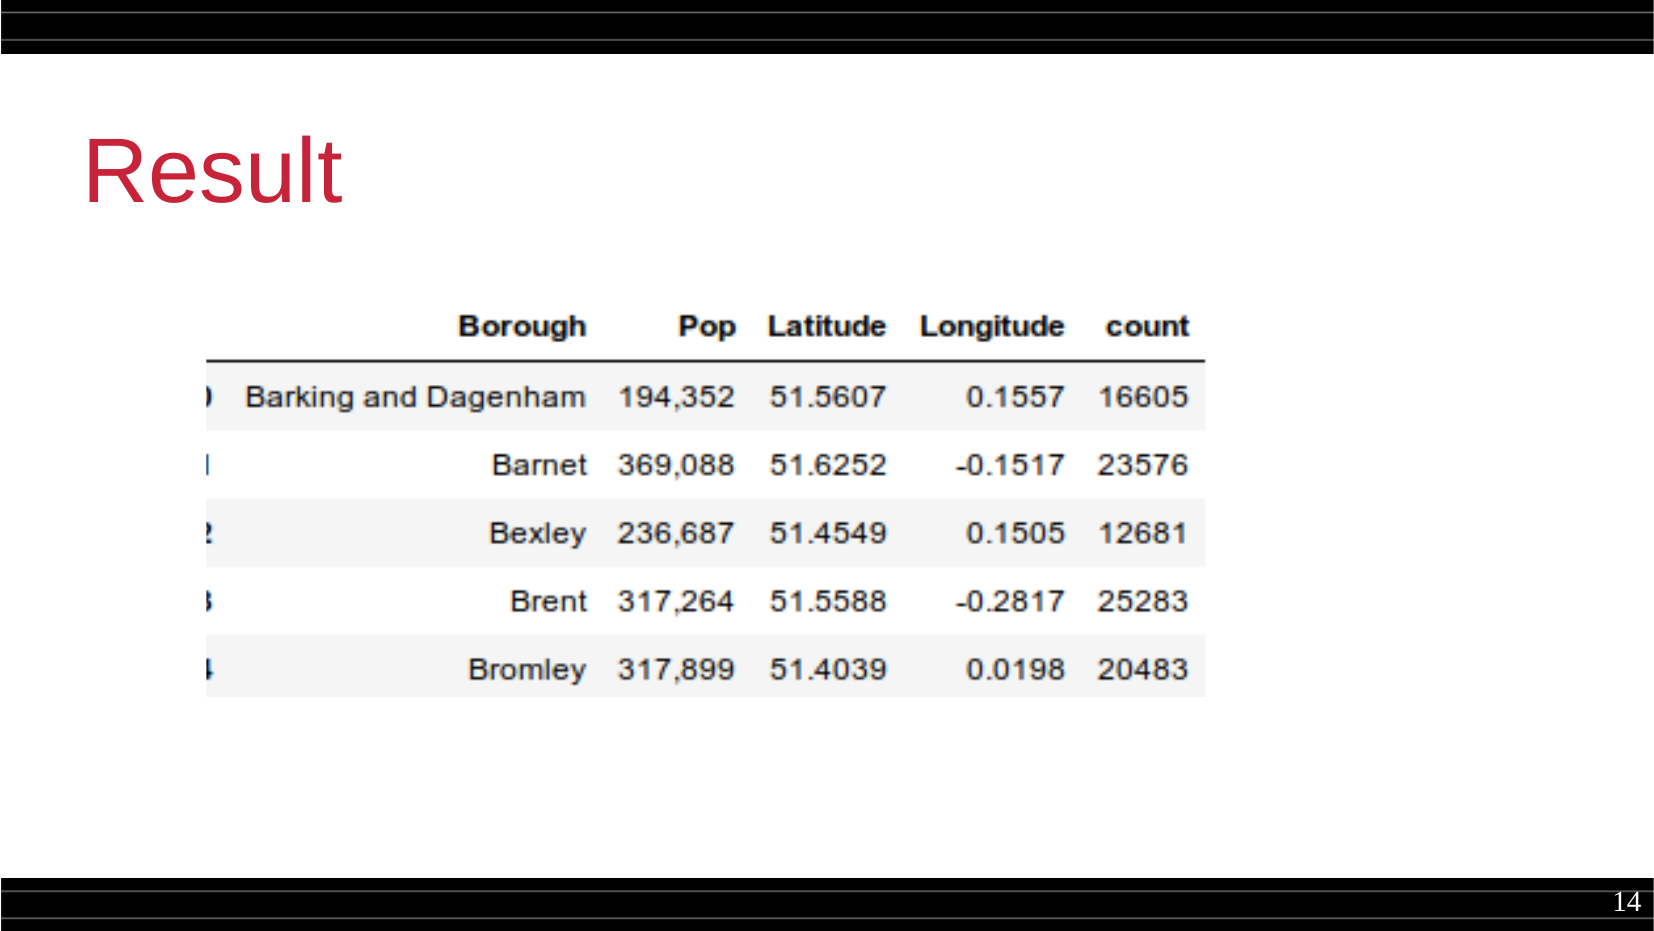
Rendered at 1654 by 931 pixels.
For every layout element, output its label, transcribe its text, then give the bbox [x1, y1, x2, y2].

picture [1, 878, 1654, 931]
picture [1, 0, 1654, 54]
picture [206, 283, 1241, 697]
title Result [82, 92, 1571, 249]
